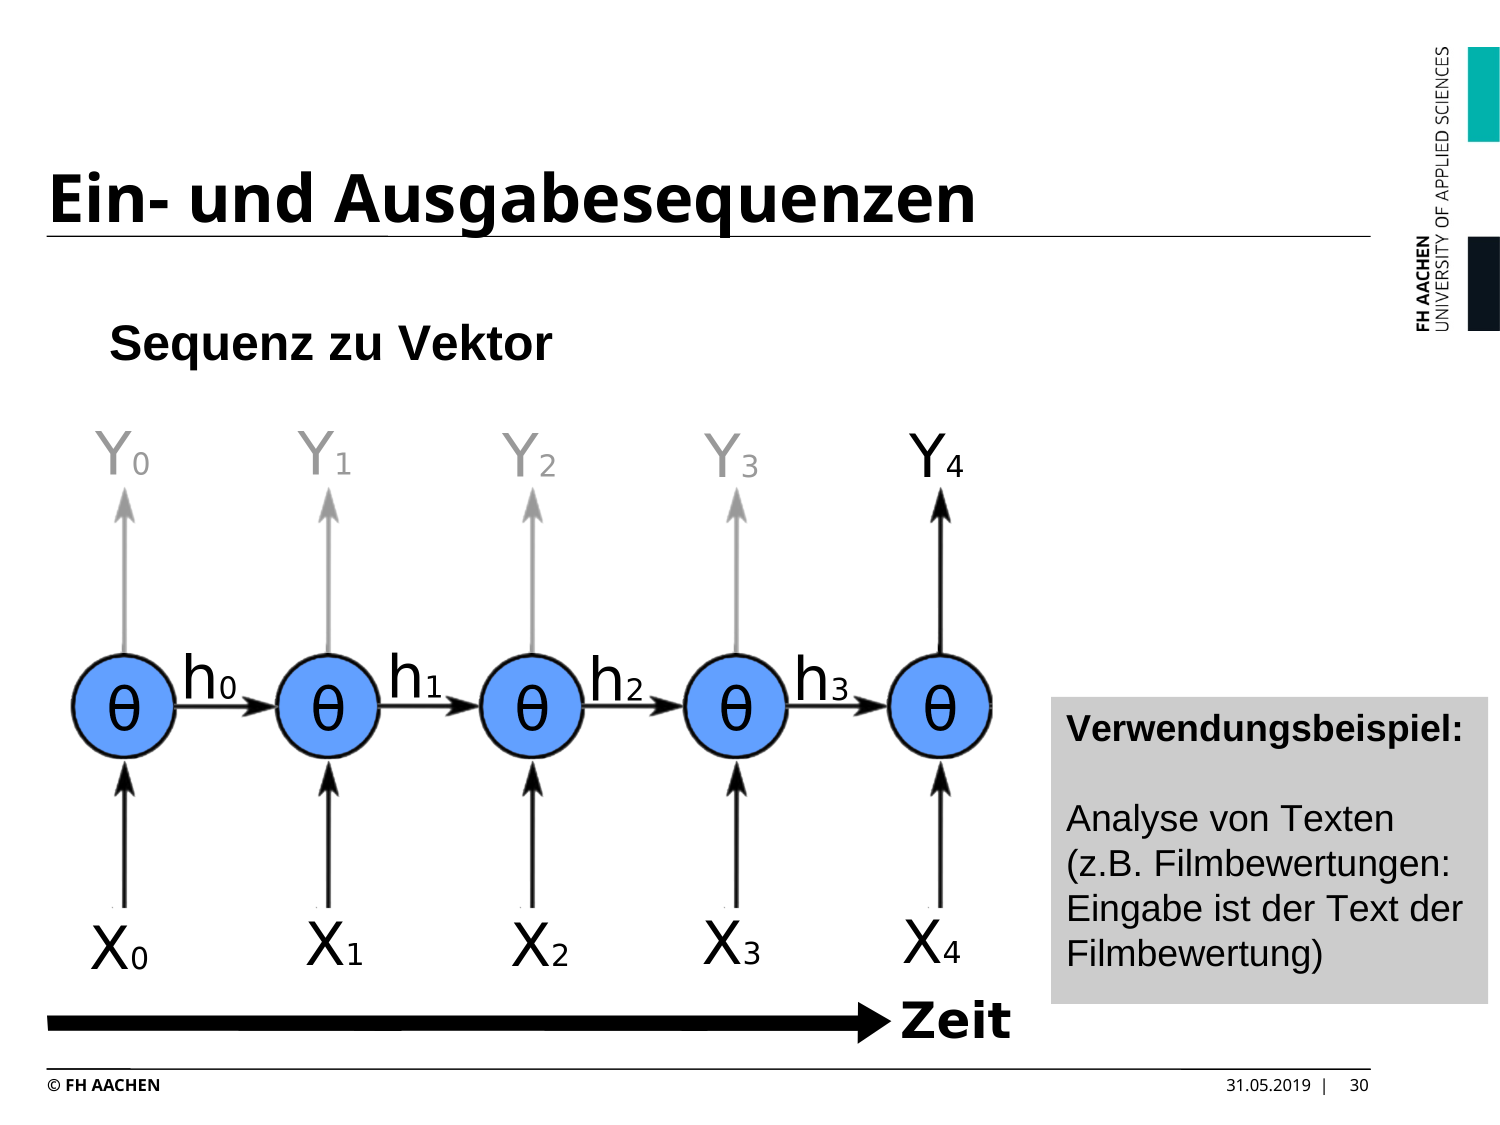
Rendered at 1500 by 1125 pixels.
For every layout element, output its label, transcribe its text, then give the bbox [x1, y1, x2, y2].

picture [1404, 47, 1500, 331]
text_box Sequenz zu Vektor [94, 303, 569, 354]
title Ein- und Ausgabesequenzen [47, 153, 1371, 237]
picture [47, 354, 1024, 1044]
text_box Verwendungsbeispiel: Analyse von Texten (z.B. Filmbewertungen: Eingabe ist der Text der Filmbewertung) [1051, 696, 1489, 1004]
